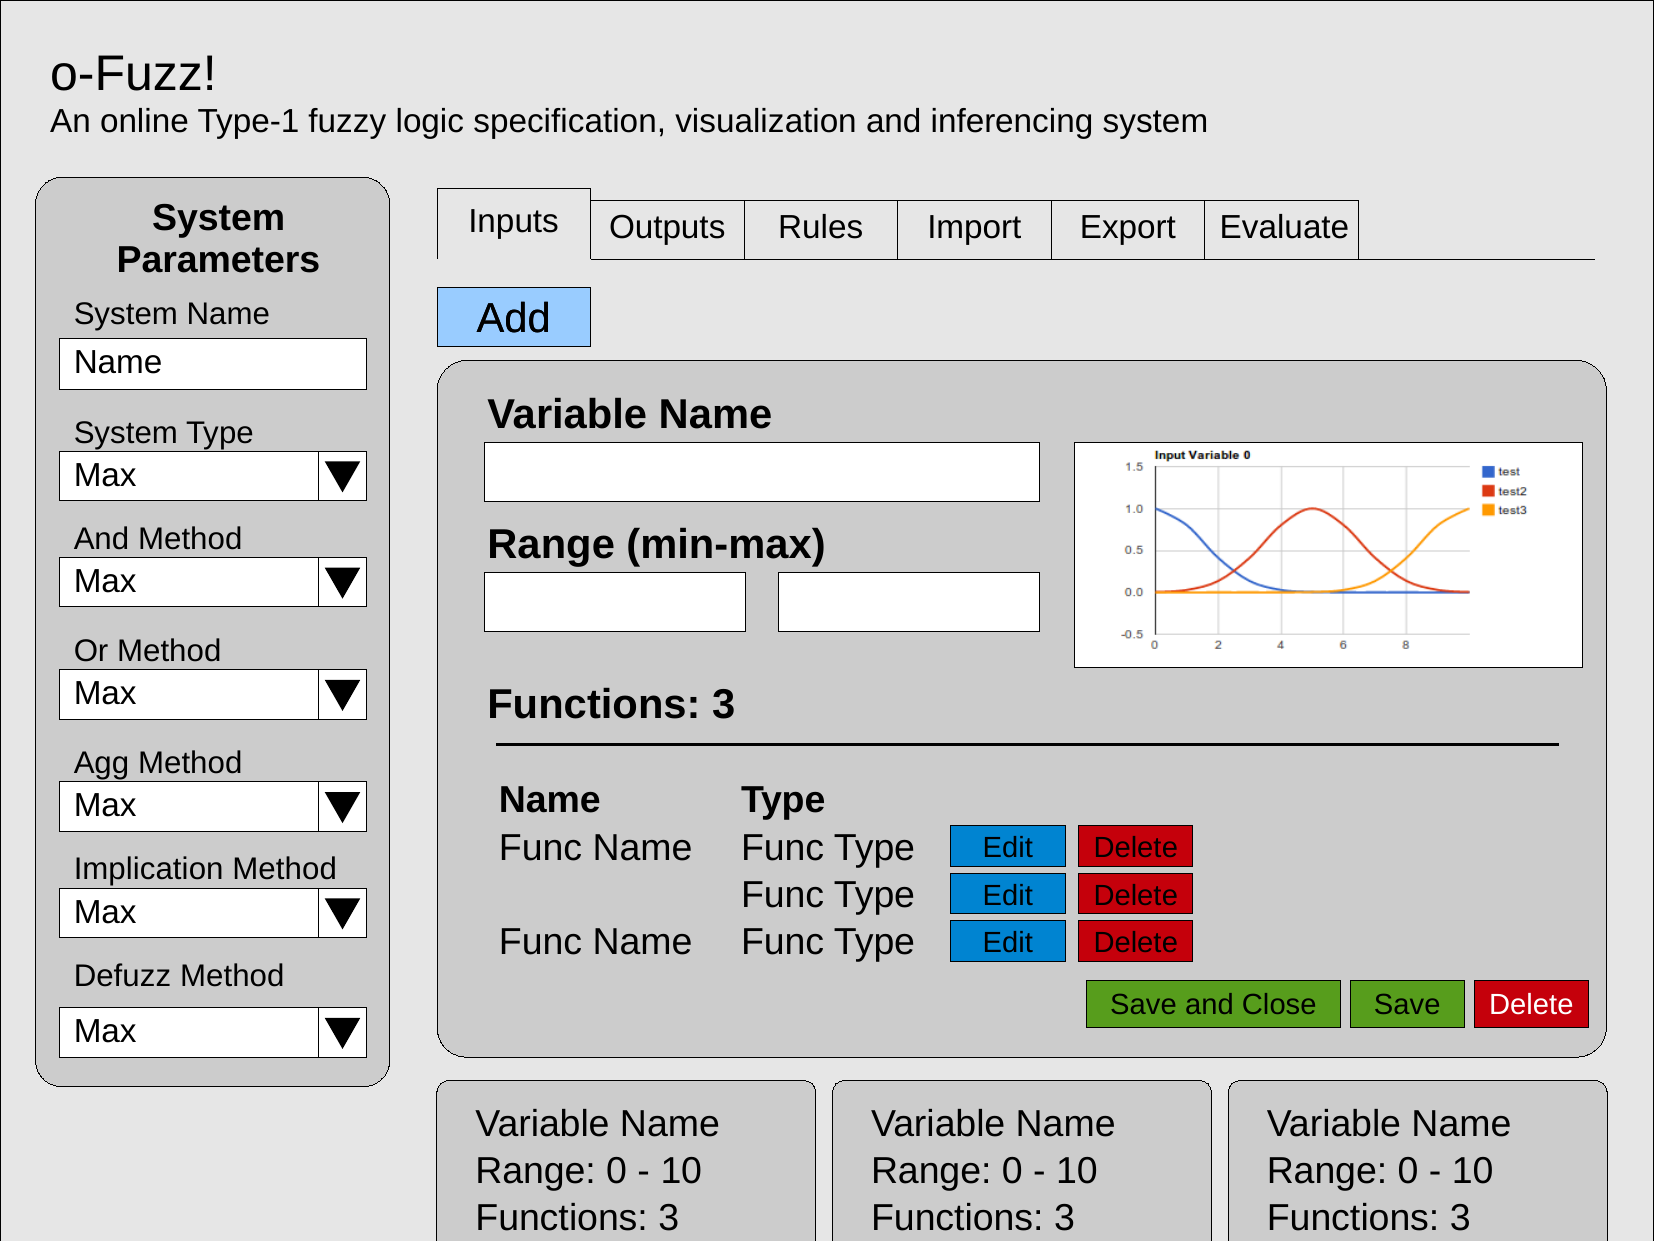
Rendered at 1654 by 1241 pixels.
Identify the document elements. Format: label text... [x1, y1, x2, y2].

text_box Range: 0 - 10 [1252, 1142, 1536, 1189]
text_box Export [1051, 200, 1204, 260]
text_box Type [726, 771, 1010, 818]
text_box Functions: 3 [472, 673, 886, 735]
text_box Or Method [59, 625, 367, 669]
text_box Max [59, 448, 319, 501]
text_box Edit [950, 918, 1066, 966]
text_box Max [59, 779, 319, 832]
text_box Rules [744, 200, 897, 260]
text_box Func Type [726, 865, 950, 913]
text_box Implication Method [59, 844, 367, 888]
text_box Add [437, 287, 591, 349]
text_box Range: 0 - 10 [460, 1142, 745, 1189]
text_box Edit [950, 871, 1066, 918]
text_box Functions: 3 [856, 1189, 1140, 1241]
text_box [0, 0, 1654, 1241]
text_box Name [59, 335, 319, 398]
text_box Functions: 3 [460, 1189, 745, 1241]
text_box Variable Name [856, 1094, 1140, 1142]
text_box Edit [950, 823, 1066, 871]
text_box System Parameters [59, 188, 378, 288]
text_box Inputs [437, 194, 591, 254]
text_box o-Fuzz! [35, 37, 969, 94]
text_box Evaluate [1204, 200, 1365, 260]
text_box Import [897, 200, 1051, 260]
text_box Defuzz Method [59, 950, 367, 1007]
text_box Outputs [590, 200, 744, 260]
text_box Func Type [768, 913, 1010, 970]
text_box Variable Name [472, 383, 804, 446]
text_box System Type [59, 407, 367, 451]
text_box An online Type-1 fuzzy logic specification, visualization and inferencing system [35, 94, 1595, 164]
text_box Func Name [484, 913, 768, 970]
text_box Variable Name [1252, 1094, 1536, 1142]
text_box Func Name [484, 818, 768, 876]
text_box System Name [59, 289, 367, 338]
text_box Func Type [768, 818, 1010, 865]
text_box Delete [1078, 823, 1193, 871]
text_box Delete [1474, 980, 1589, 1028]
text_box Variable Name [460, 1094, 745, 1142]
text_box Save [1350, 980, 1465, 1028]
text_box Max [59, 555, 319, 607]
text_box Max [59, 885, 319, 938]
text_box Agg Method [59, 738, 367, 781]
text_box Name [484, 771, 726, 818]
text_box Delete [1078, 871, 1193, 918]
text_box Range: 0 - 10 [856, 1142, 1140, 1189]
text_box Max [59, 1005, 319, 1058]
text_box And Method [59, 513, 367, 557]
text_box Max [59, 667, 319, 720]
text_box Range (min-max) [472, 513, 886, 576]
picture [1110, 445, 1560, 656]
text_box Save and Close [1086, 980, 1341, 1028]
text_box Functions: 3 [1252, 1189, 1536, 1241]
text_box Delete [1078, 918, 1193, 966]
